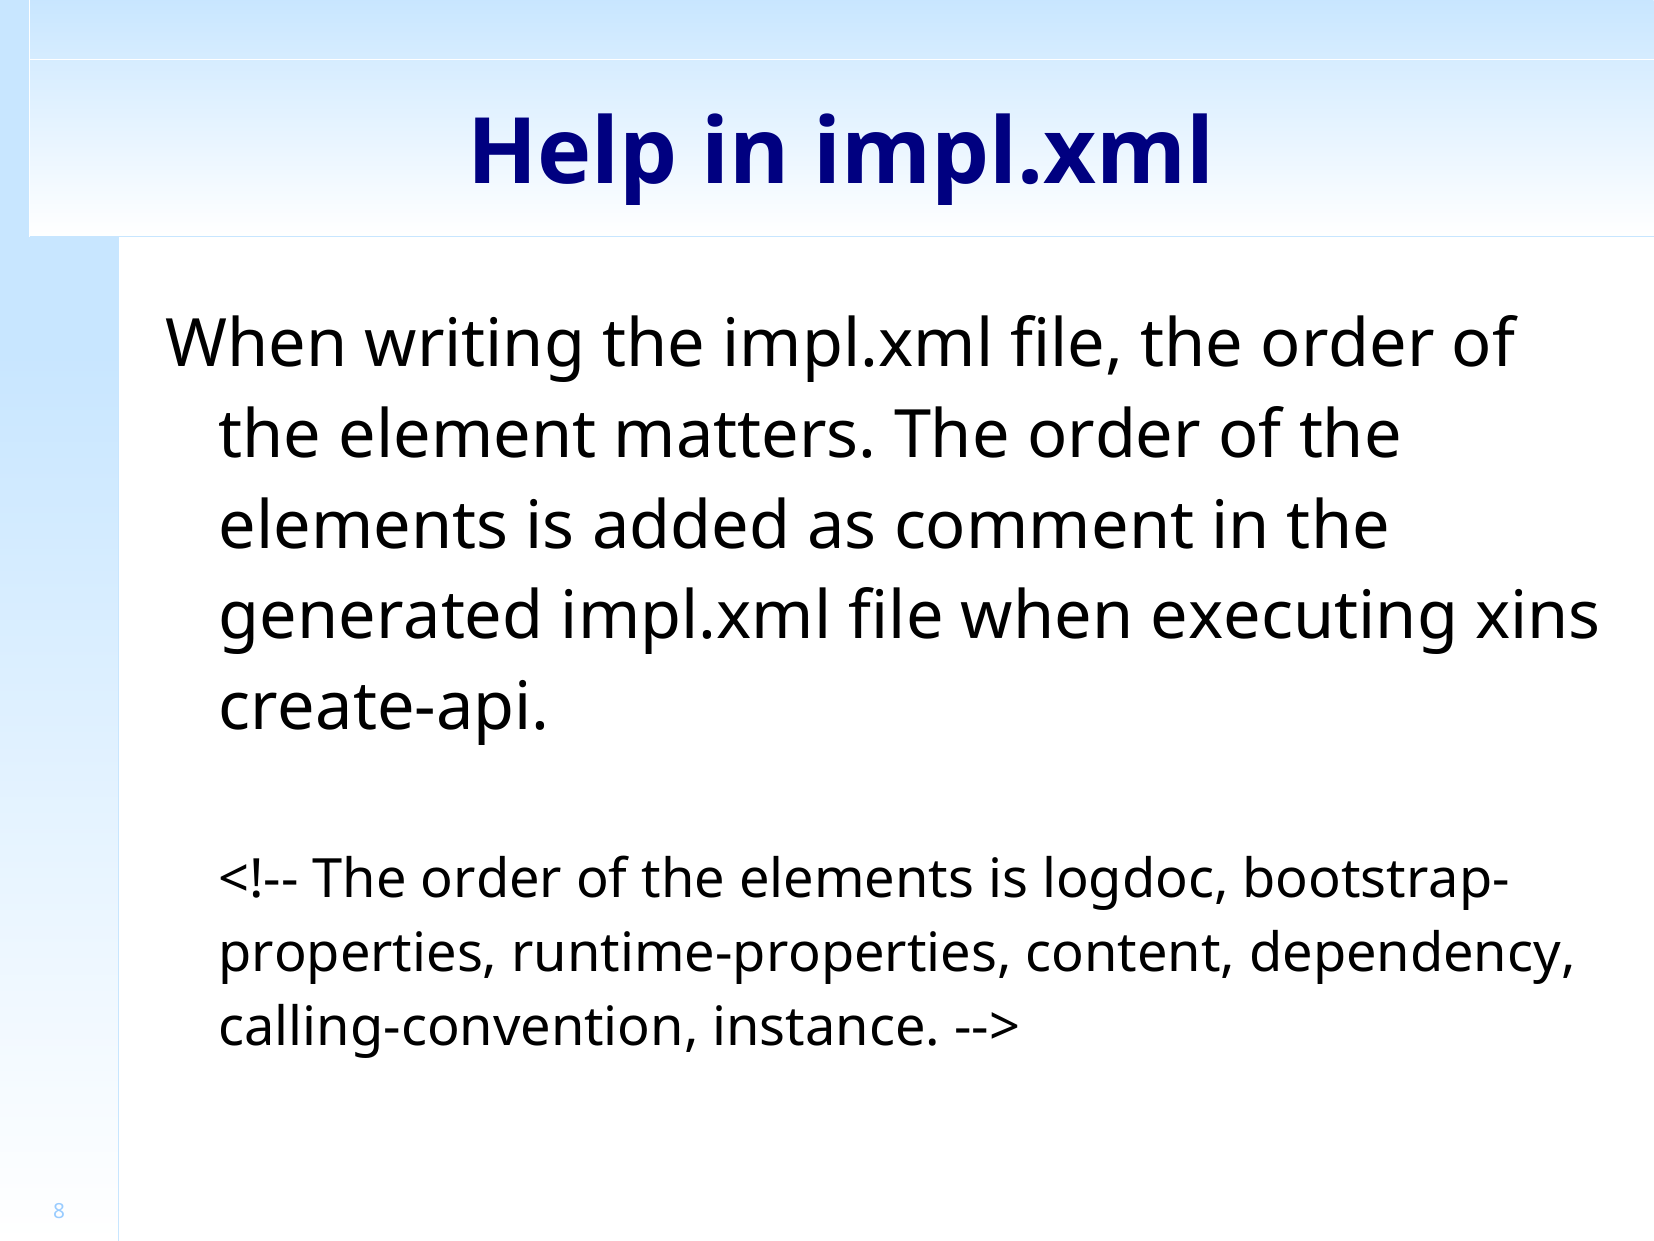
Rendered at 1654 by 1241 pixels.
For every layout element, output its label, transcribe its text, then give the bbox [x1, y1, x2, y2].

list When writing the impl.xml file, the order of the element matters. The order of the elements is added as comment in the generated impl.xml file when executing xins create-api. <!-- The order of the elements is logdoc, bootstrap-properties, runtime-properties, content, dependency, calling-convention, instance. --> [147, 295, 1625, 1182]
title Help in impl.xml [29, 59, 1654, 237]
